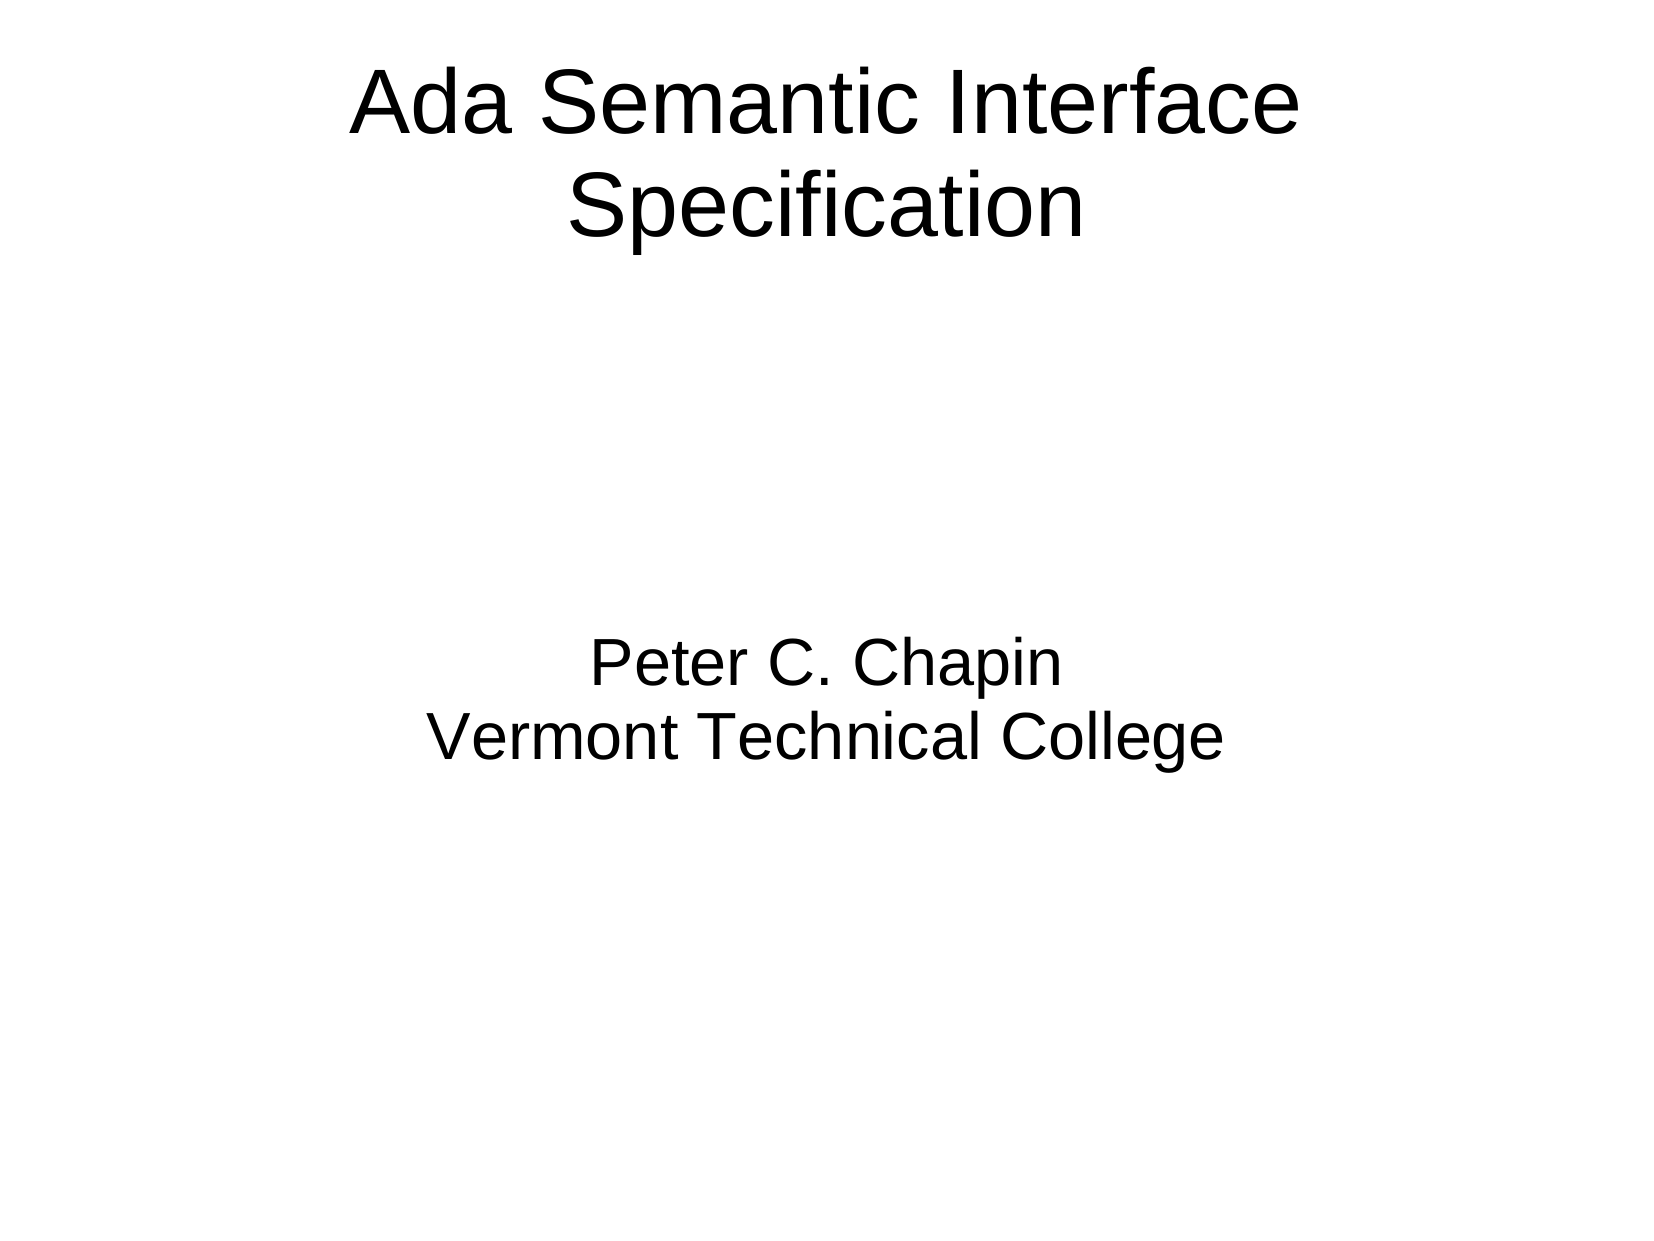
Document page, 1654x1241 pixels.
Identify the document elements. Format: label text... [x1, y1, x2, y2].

title Ada Semantic Interface Specification [82, 50, 1571, 256]
subtitle Peter C. Chapin Vermont Technical College [82, 290, 1571, 1109]
